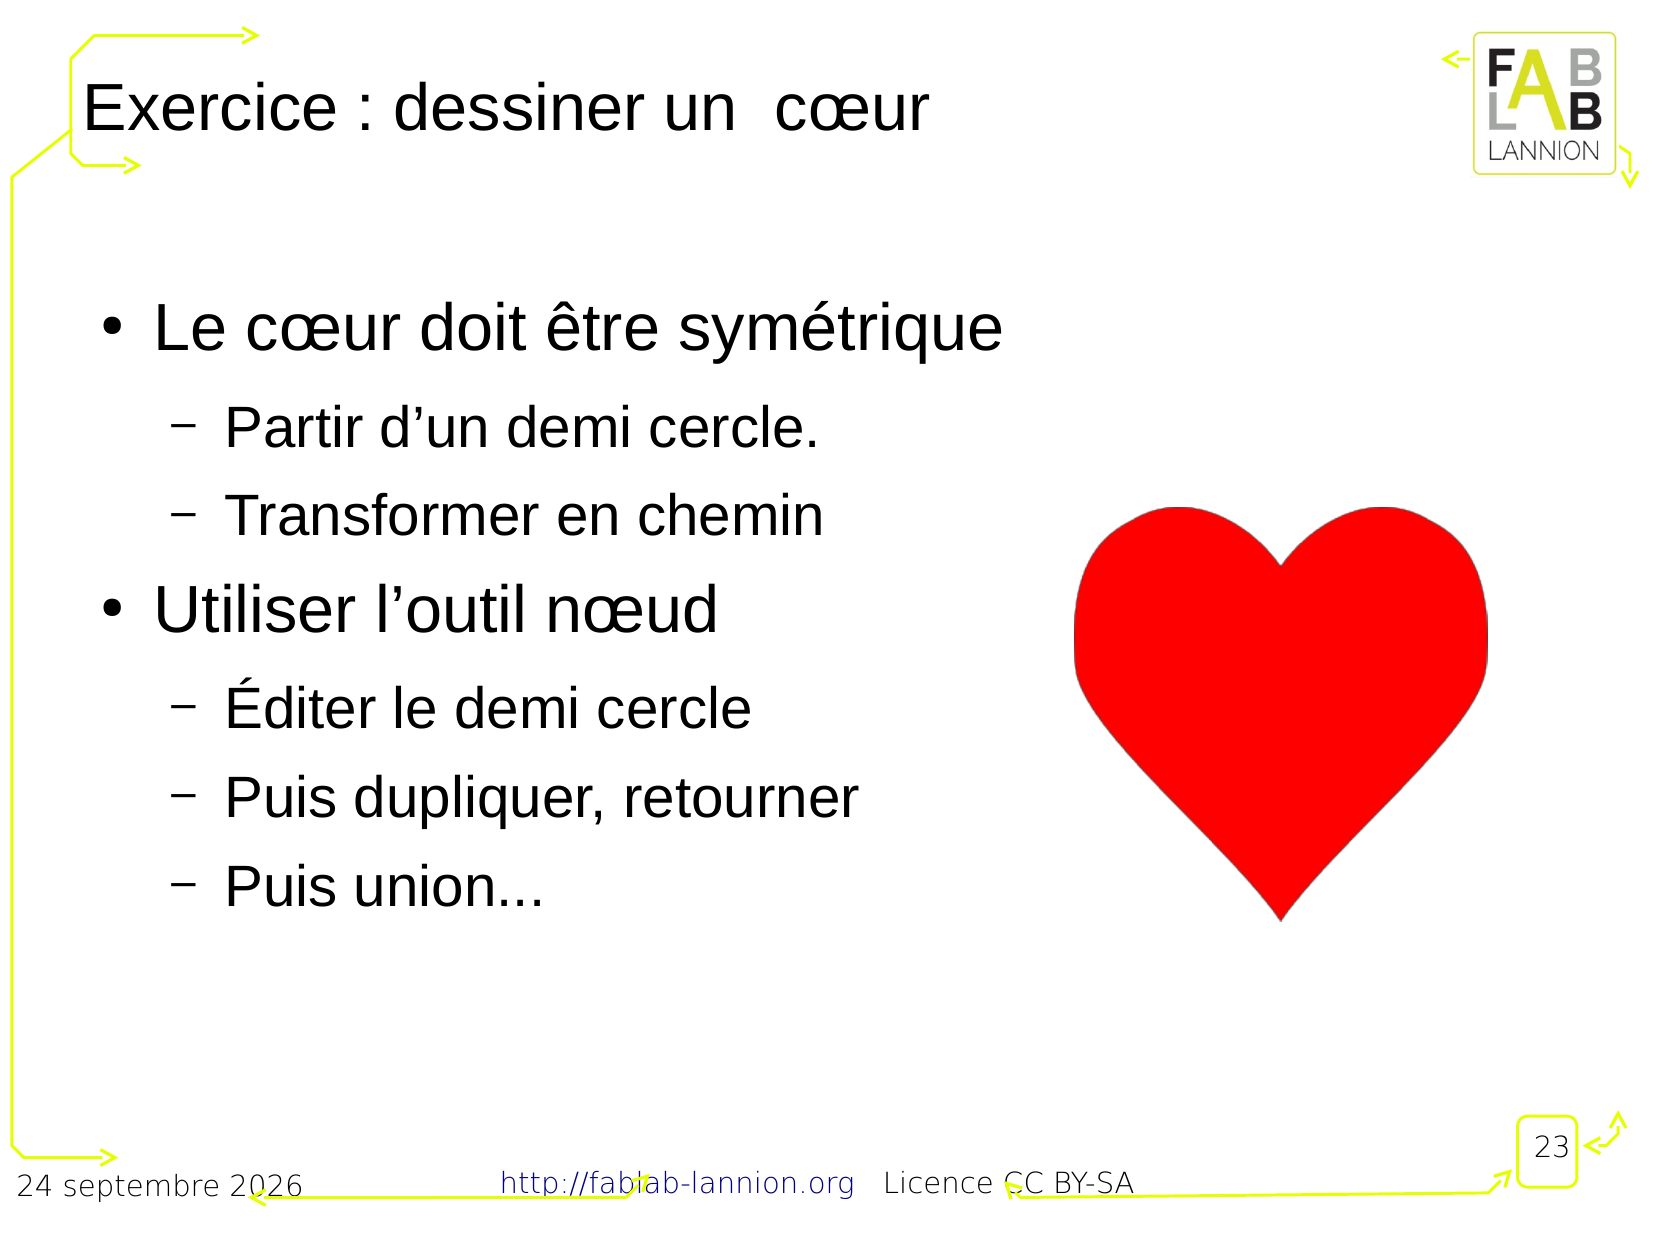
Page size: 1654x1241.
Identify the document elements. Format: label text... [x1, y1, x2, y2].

picture [1074, 507, 1488, 922]
title Exercice : dessiner un cœur [82, 49, 1441, 166]
list Le cœur doit être symétrique Partir d’un demi cercle. Transformer en chemin Utiliser l’outil nœud Éditer le demi cercle Puis dupliquer, retourner Puis union... [82, 290, 1571, 1010]
picture [1470, 29, 1619, 178]
